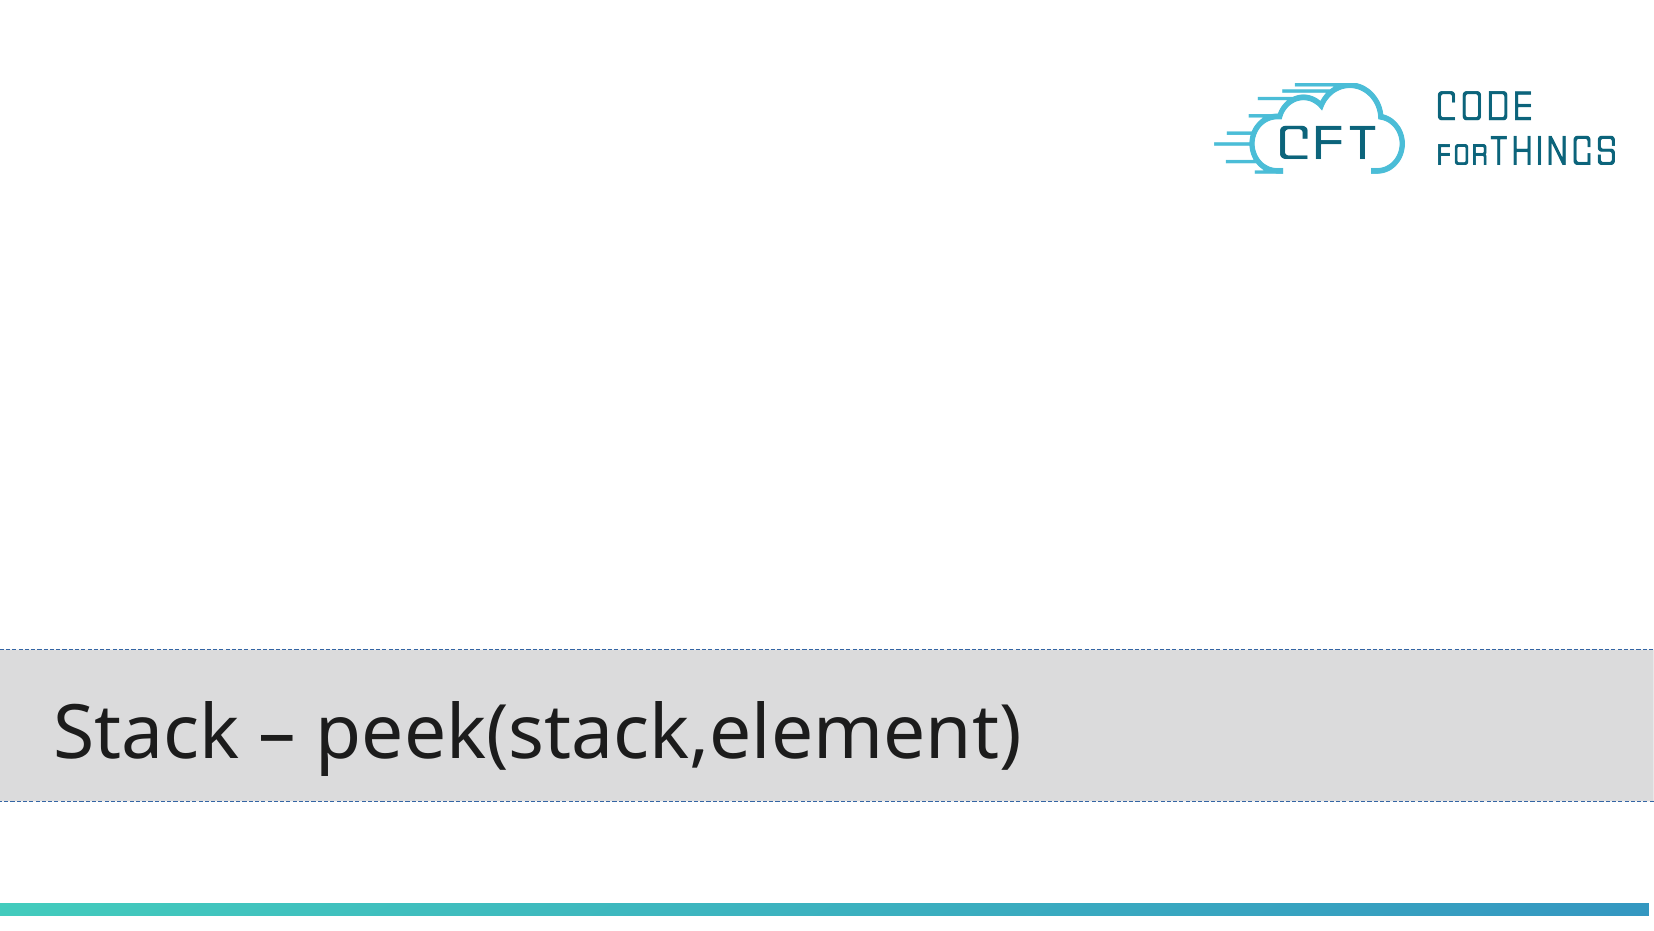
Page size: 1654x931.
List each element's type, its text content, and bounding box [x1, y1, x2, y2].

title Stack – peek(stack,element) [53, 626, 1642, 832]
picture [1214, 83, 1615, 174]
